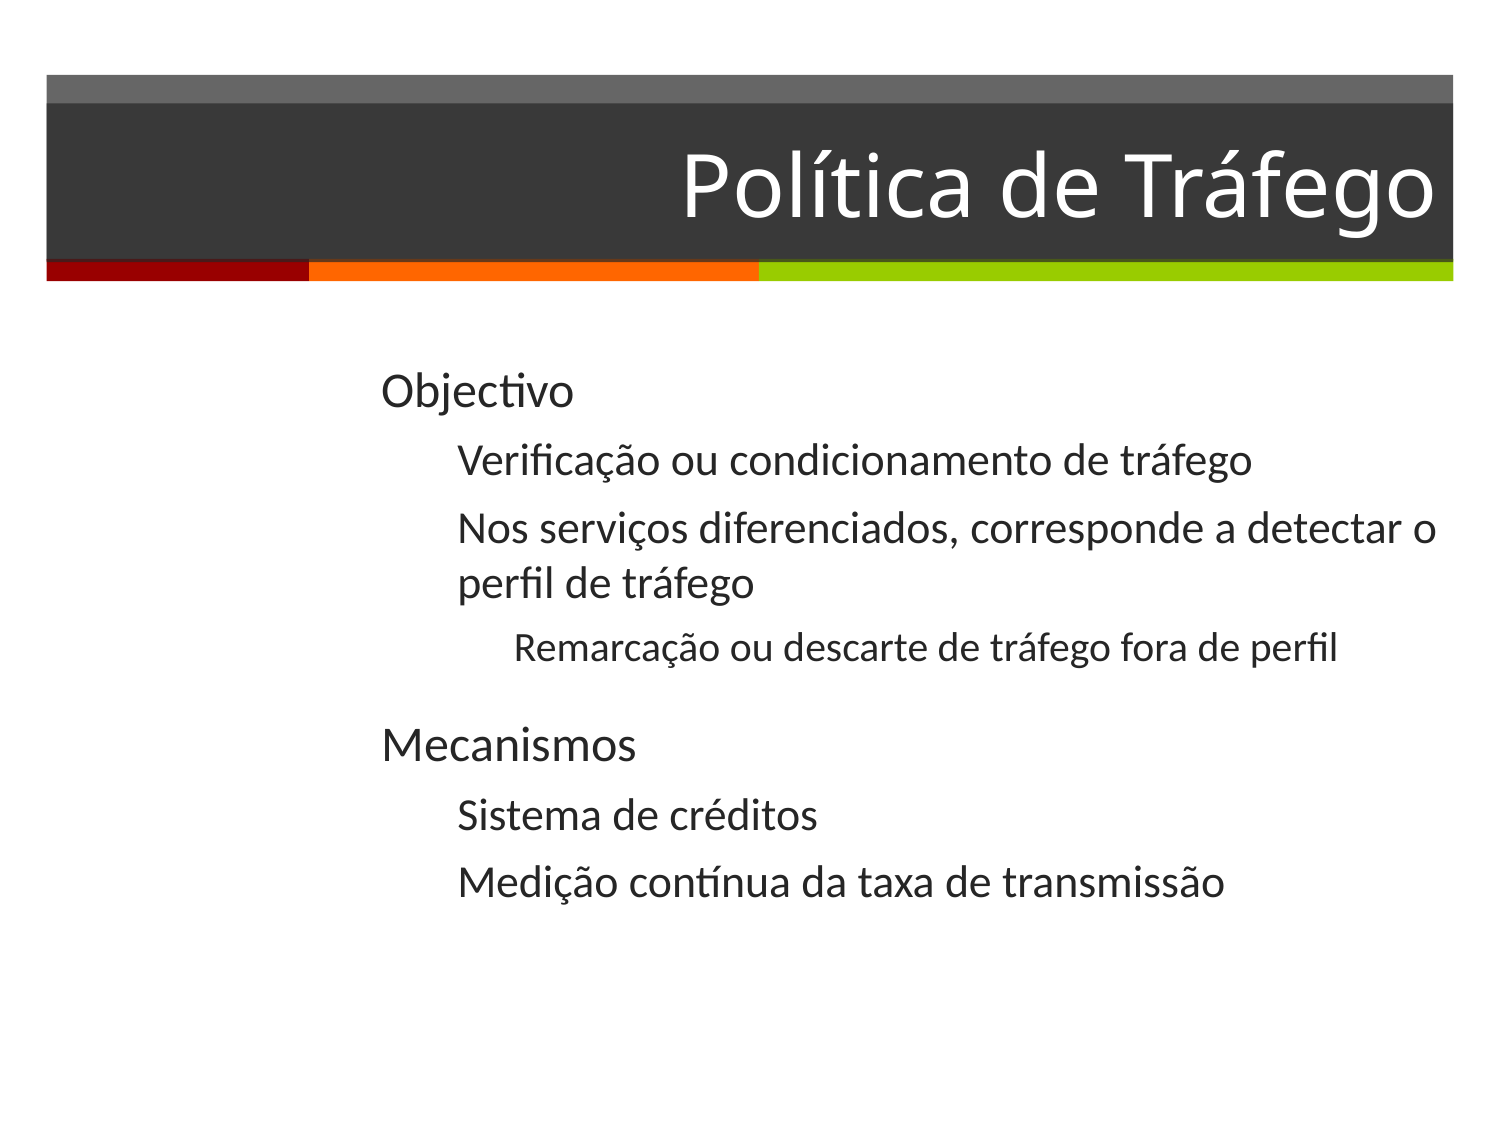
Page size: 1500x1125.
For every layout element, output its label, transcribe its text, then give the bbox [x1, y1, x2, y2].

title Política de Tráfego [46, 103, 1454, 263]
list Objectivo Verificação ou condicionamento de tráfego Nos serviços diferenciados, corresponde a detectar o perfil de tráfego Remarcação ou descarte de tráfego fora de perfil Mecanismos Sistema de créditos Medição contínua da taxa de transmissão [292, 350, 1454, 1005]
